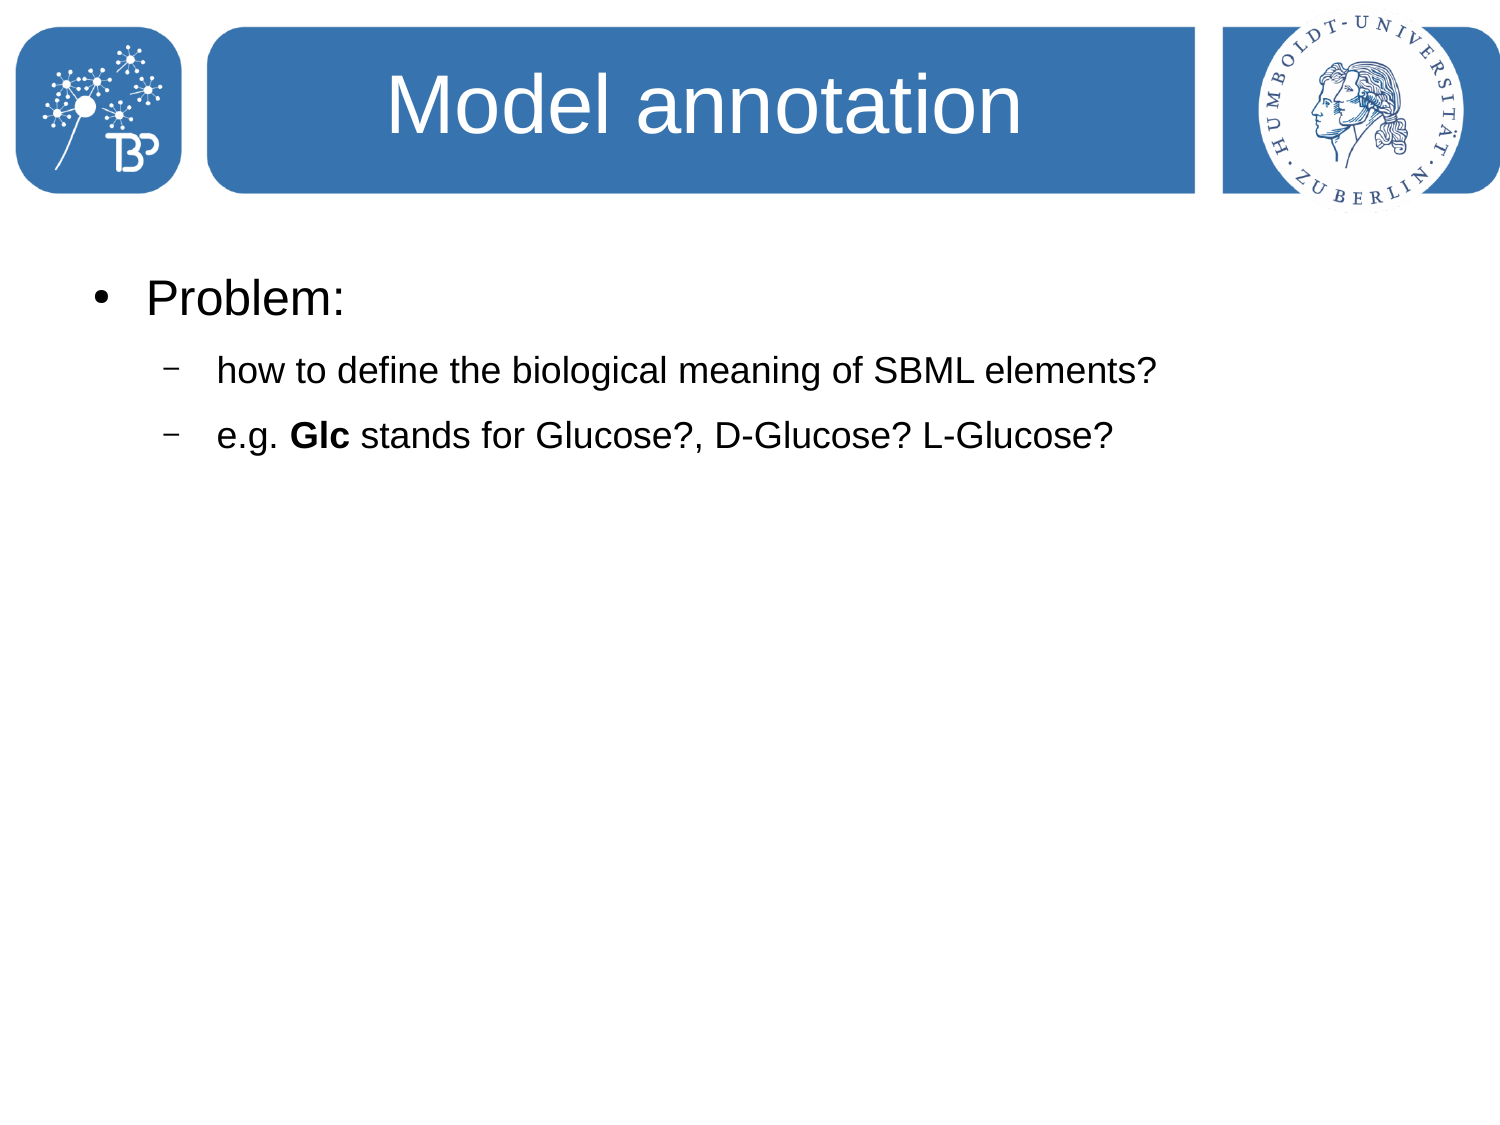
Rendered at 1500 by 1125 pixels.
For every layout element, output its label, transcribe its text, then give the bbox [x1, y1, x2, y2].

picture [15, 7, 1500, 213]
title Model annotation [240, 45, 1171, 165]
list Problem: how to define the biological meaning of SBML elements? e.g. Glc stands for Glucose?, D-Glucose? L-Glucose? [75, 270, 1425, 923]
